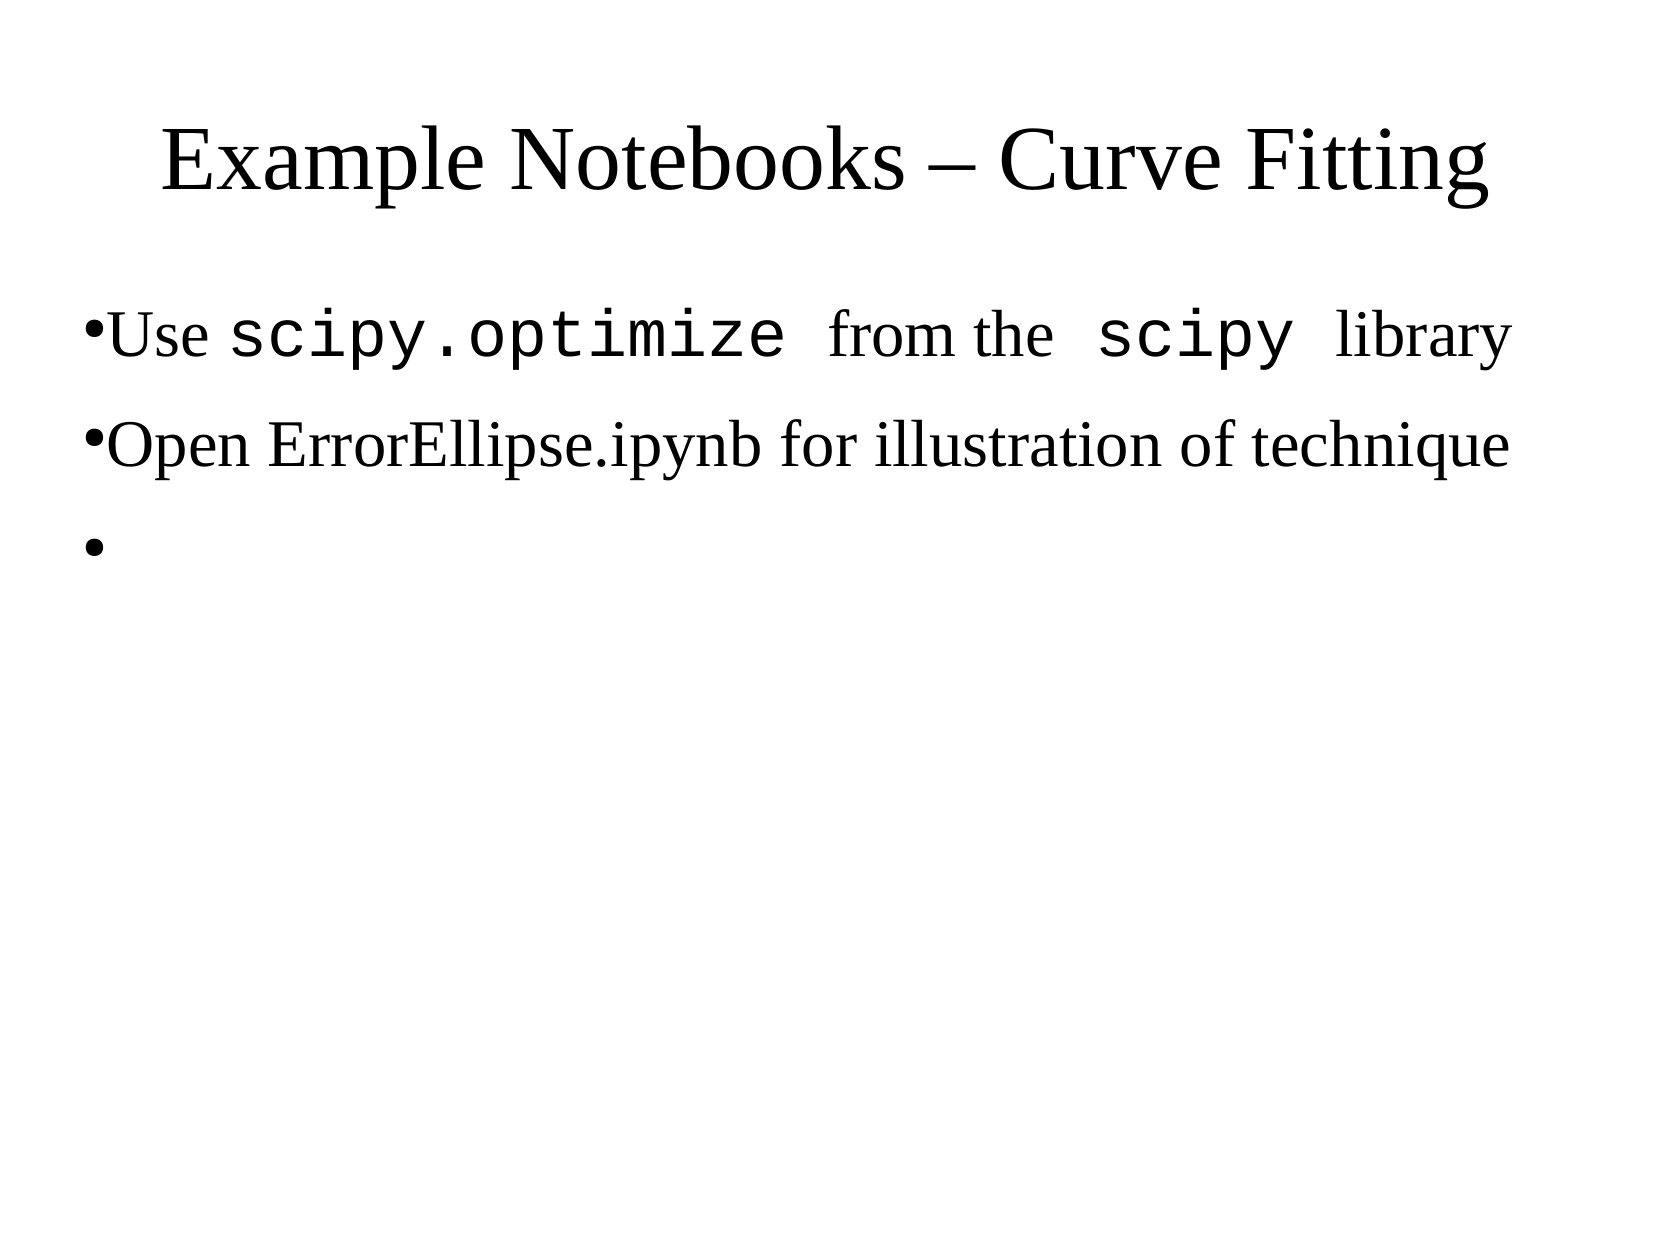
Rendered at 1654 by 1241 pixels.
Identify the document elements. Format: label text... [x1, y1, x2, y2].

title Example Notebooks – Curve Fitting [82, 49, 1571, 257]
list Use scipy.optimize from the scipy library Open ErrorEllipse.ipynb for illustration of technique [82, 290, 1571, 1010]
